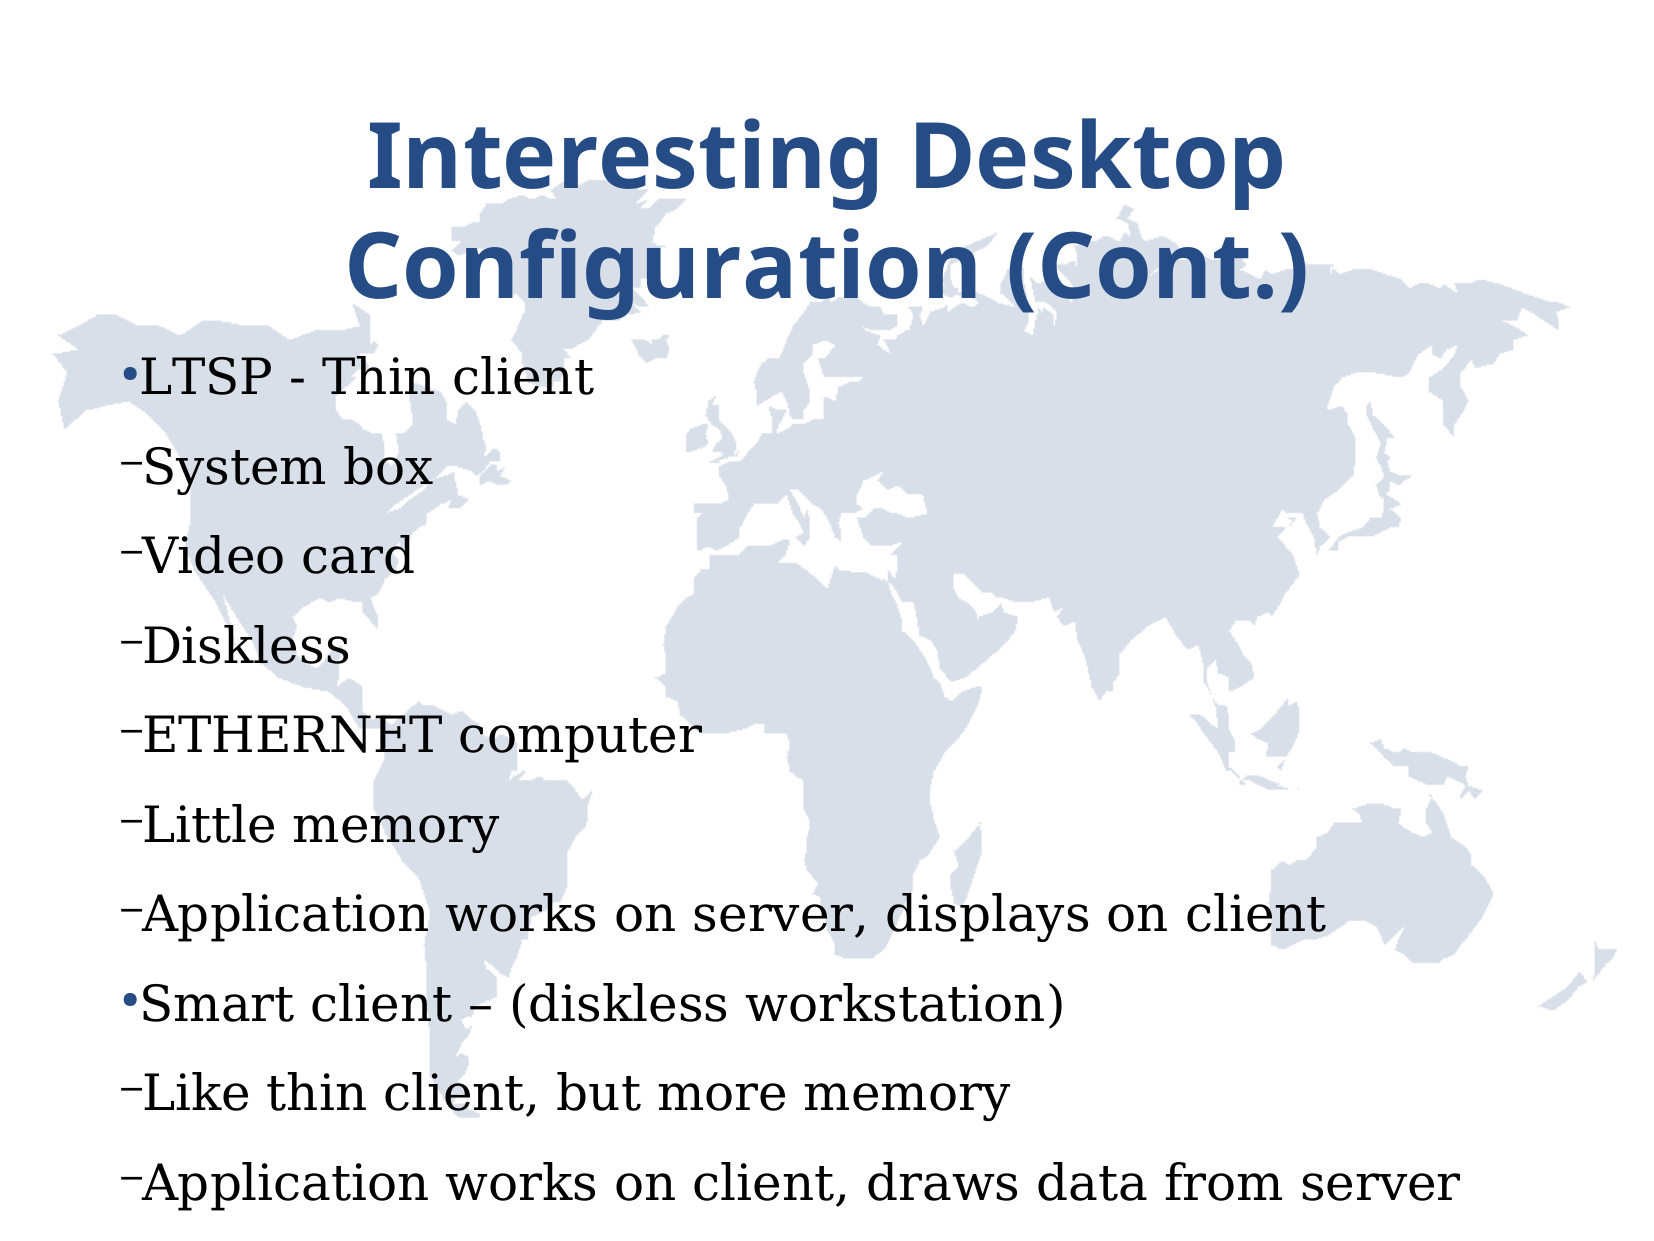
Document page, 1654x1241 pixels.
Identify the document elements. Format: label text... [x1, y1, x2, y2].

title Interesting Desktop Configuration (Cont.) [121, 96, 1534, 317]
list LTSP - Thin client System box Video card Diskless ETHERNET computer Little memory Application works on server, displays on client Smart client – (diskless workstation) Like thin client, but more memory Application works on client, draws data from server [121, 344, 1534, 1234]
